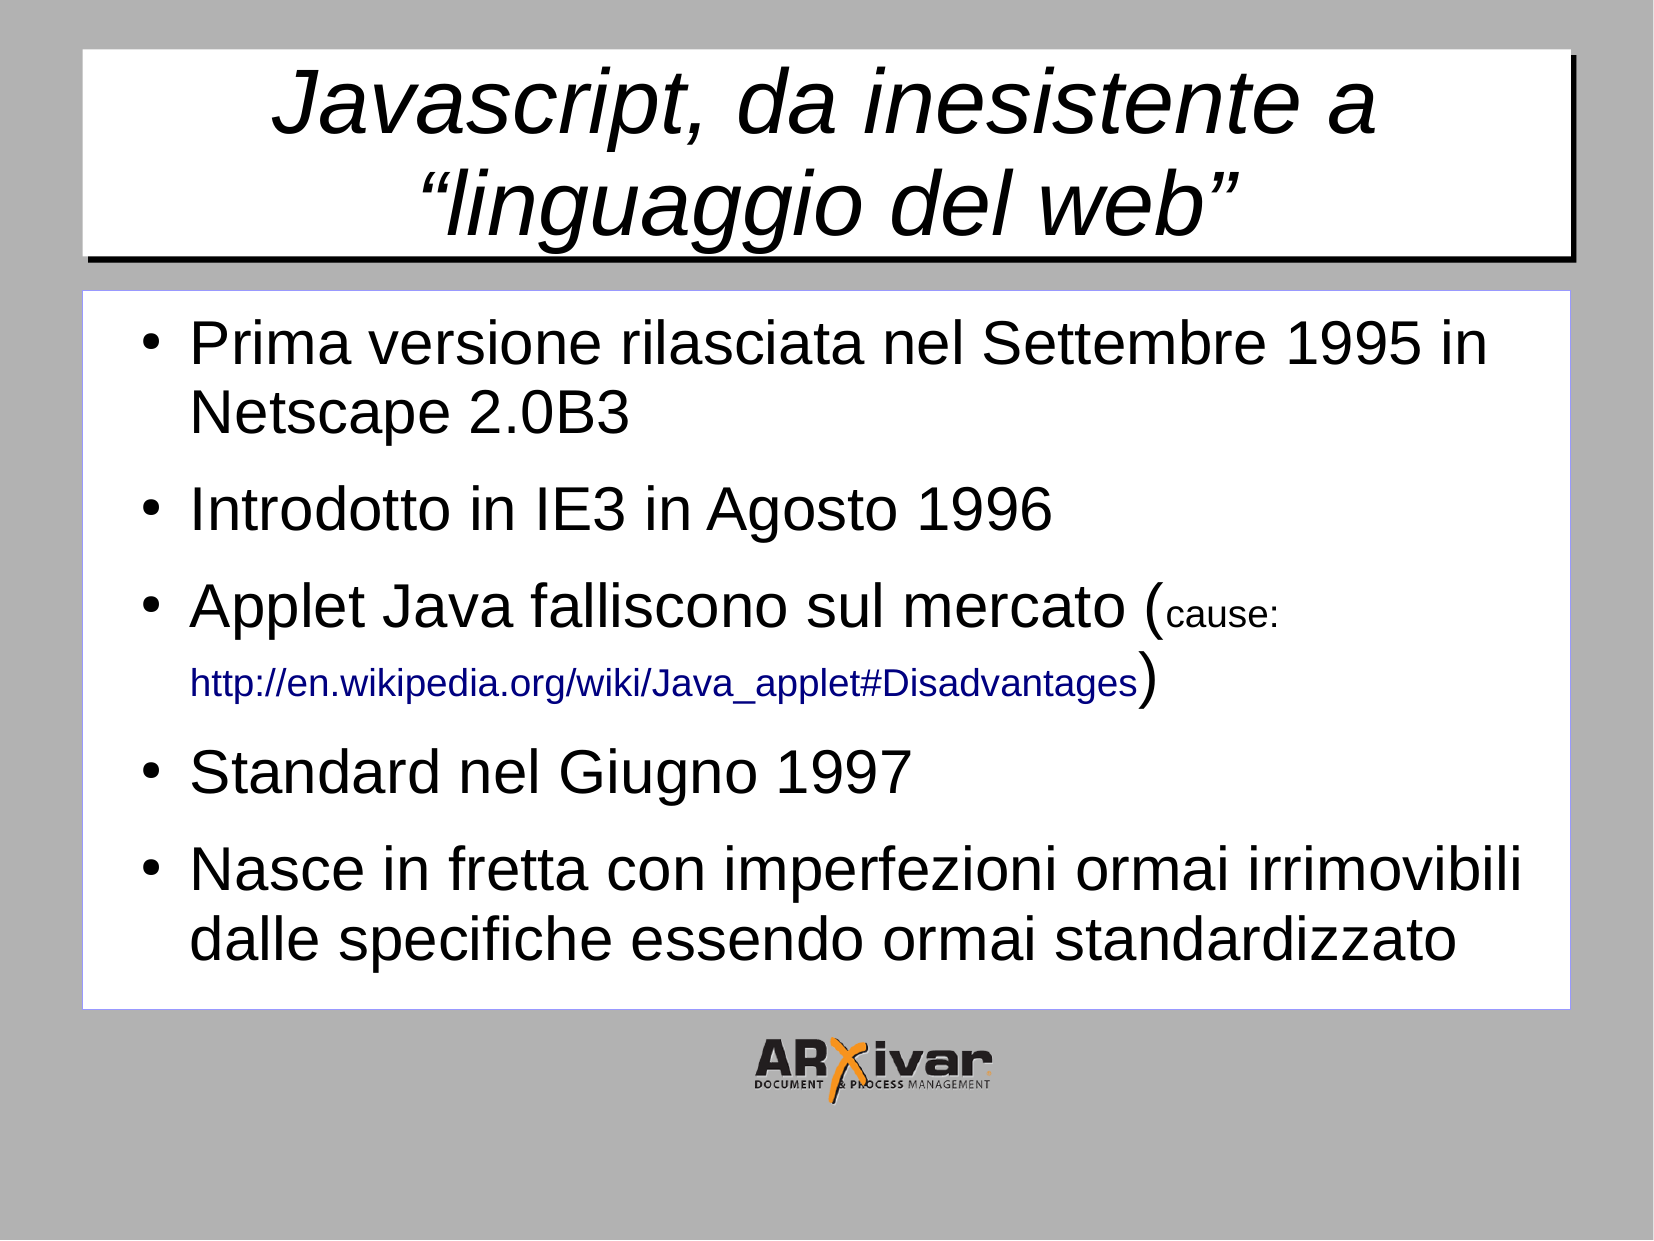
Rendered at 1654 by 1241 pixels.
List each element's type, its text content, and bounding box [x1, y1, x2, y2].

picture [755, 1031, 993, 1111]
title Javascript, da inesistente a “linguaggio del web” [82, 49, 1571, 257]
list Prima versione rilasciata nel Settembre 1995 in Netscape 2.0B3 Introdotto in IE3 in Agosto 1996 Applet Java falliscono sul mercato (cause: http://en.wikipedia.org/wiki/Java_applet#Disadvantages) Standard nel Giugno 1997 Nasce in fretta con imperfezioni ormai irrimovibili dalle specifiche essendo ormai standardizzato [82, 290, 1571, 1010]
